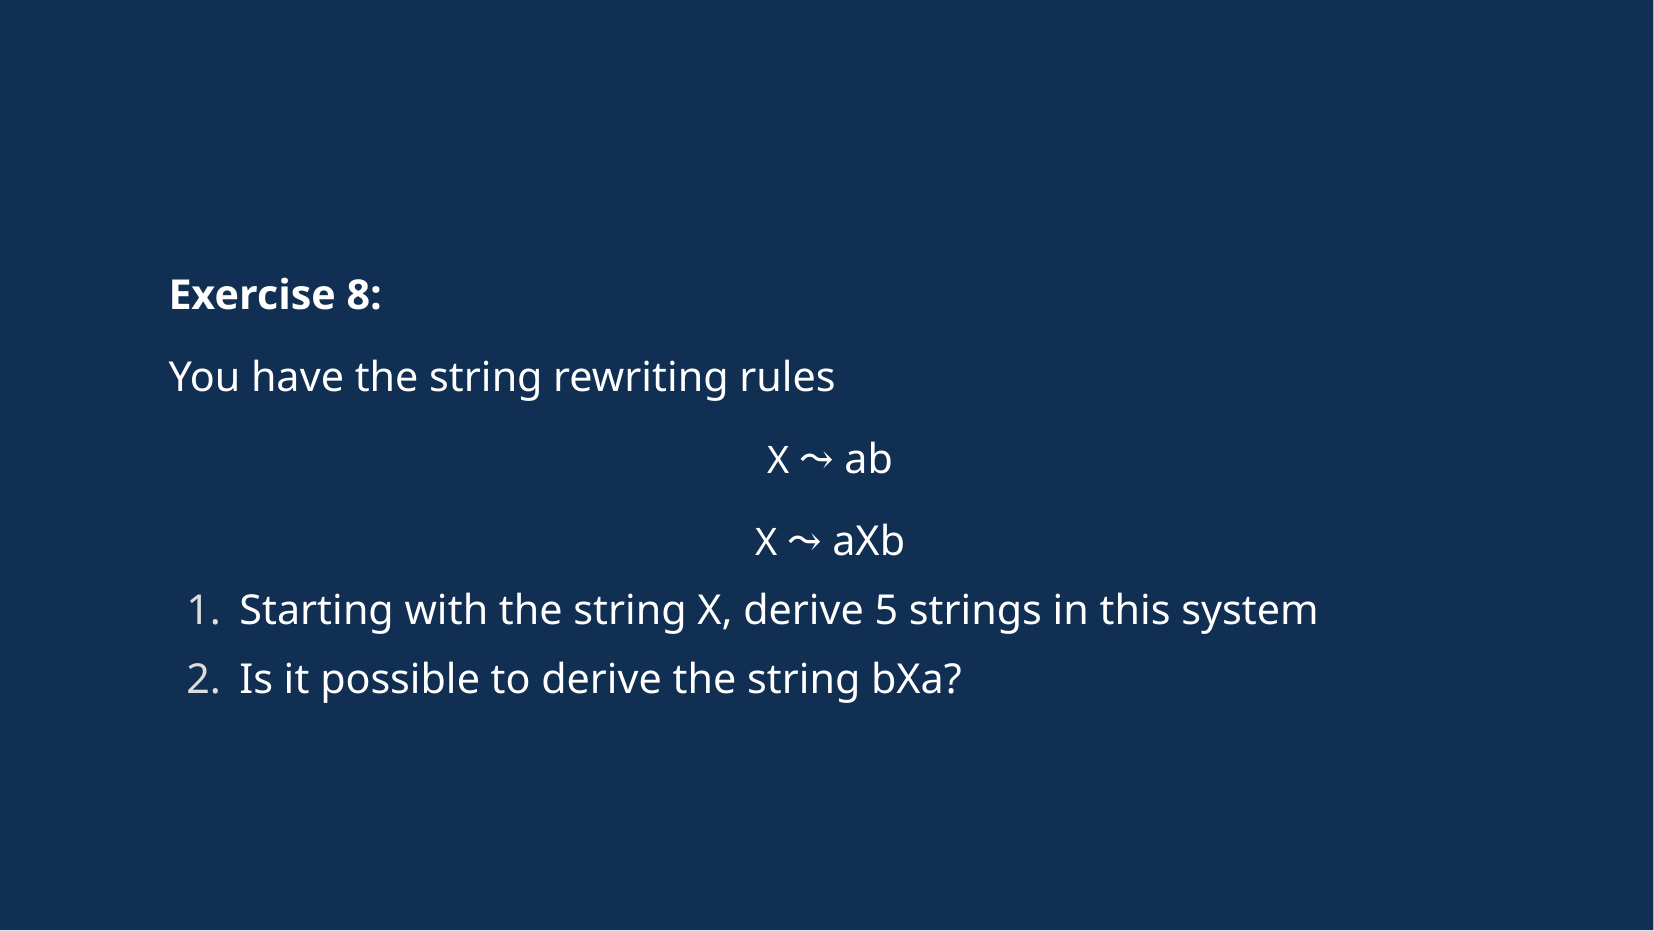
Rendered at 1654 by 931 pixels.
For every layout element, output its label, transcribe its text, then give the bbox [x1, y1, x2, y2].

list Exercise 8: You have the string rewriting rules X ⤳ ab X ⤳ aXb Starting with the string X, derive 5 strings in this system Is it possible to derive the string bXa? [97, 268, 1563, 806]
